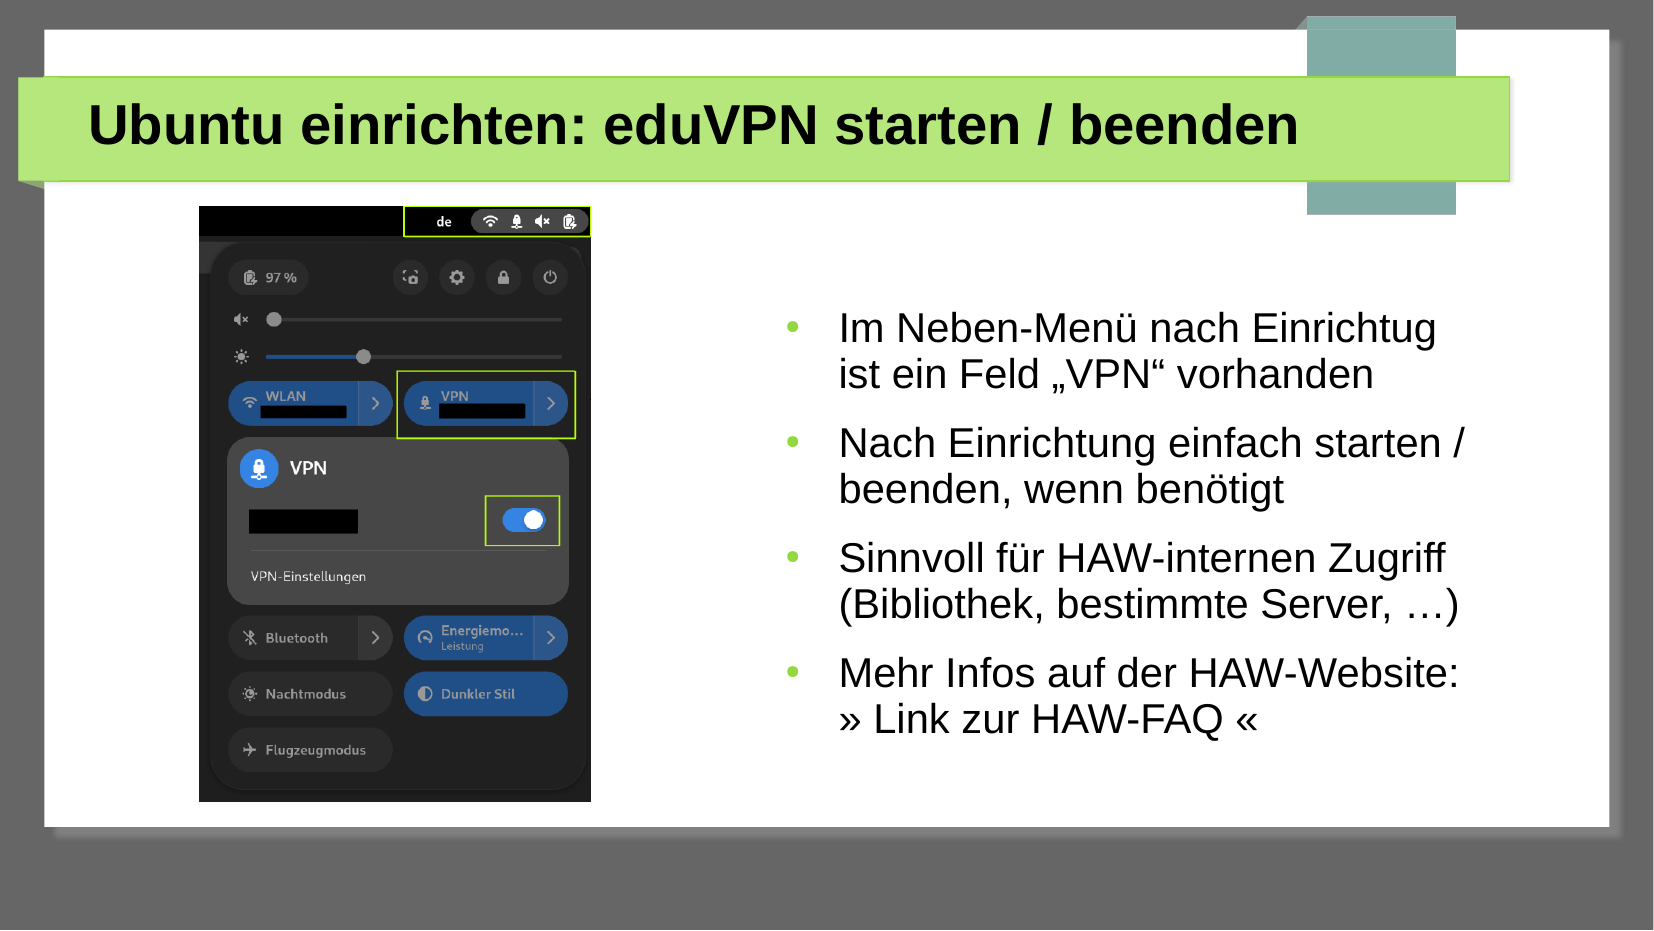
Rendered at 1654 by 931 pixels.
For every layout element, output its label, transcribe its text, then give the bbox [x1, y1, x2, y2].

picture [199, 206, 591, 802]
list Im Neben-Menü nach Einrichtug ist ein Feld „VPN“ vorhanden Nach Einrichtung einfach starten / beenden, wenn benötigt Sinnvoll für HAW-internen Zugriff (Bibliothek, bestimmte Server, …) Mehr Infos auf der HAW-Website: » Link zur HAW-FAQ « [767, 236, 1536, 798]
title Ubuntu einrichten: eduVPN starten / beenden [88, 73, 1506, 178]
